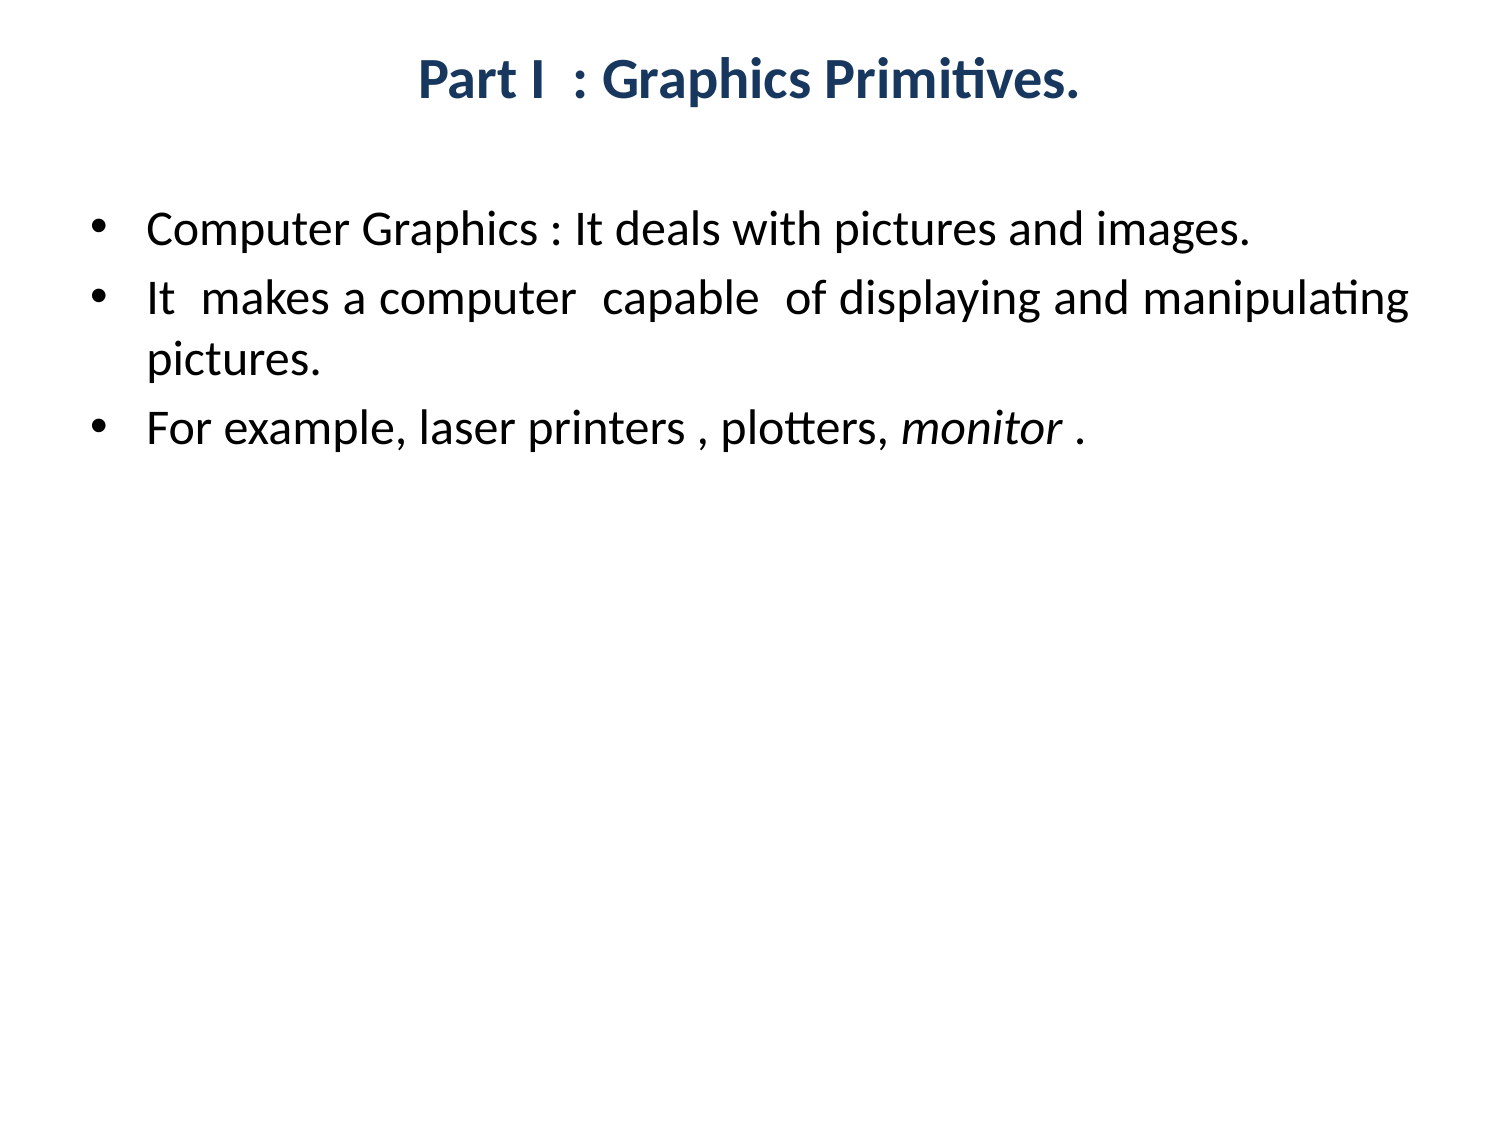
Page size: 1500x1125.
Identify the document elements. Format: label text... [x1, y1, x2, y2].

title Part I : Graphics Primitives. [75, 45, 1425, 175]
list Computer Graphics : It deals with pictures and images. It makes a computer capable of displaying and manipulating pictures. For example, laser printers , plotters, monitor . [75, 187, 1425, 1005]
